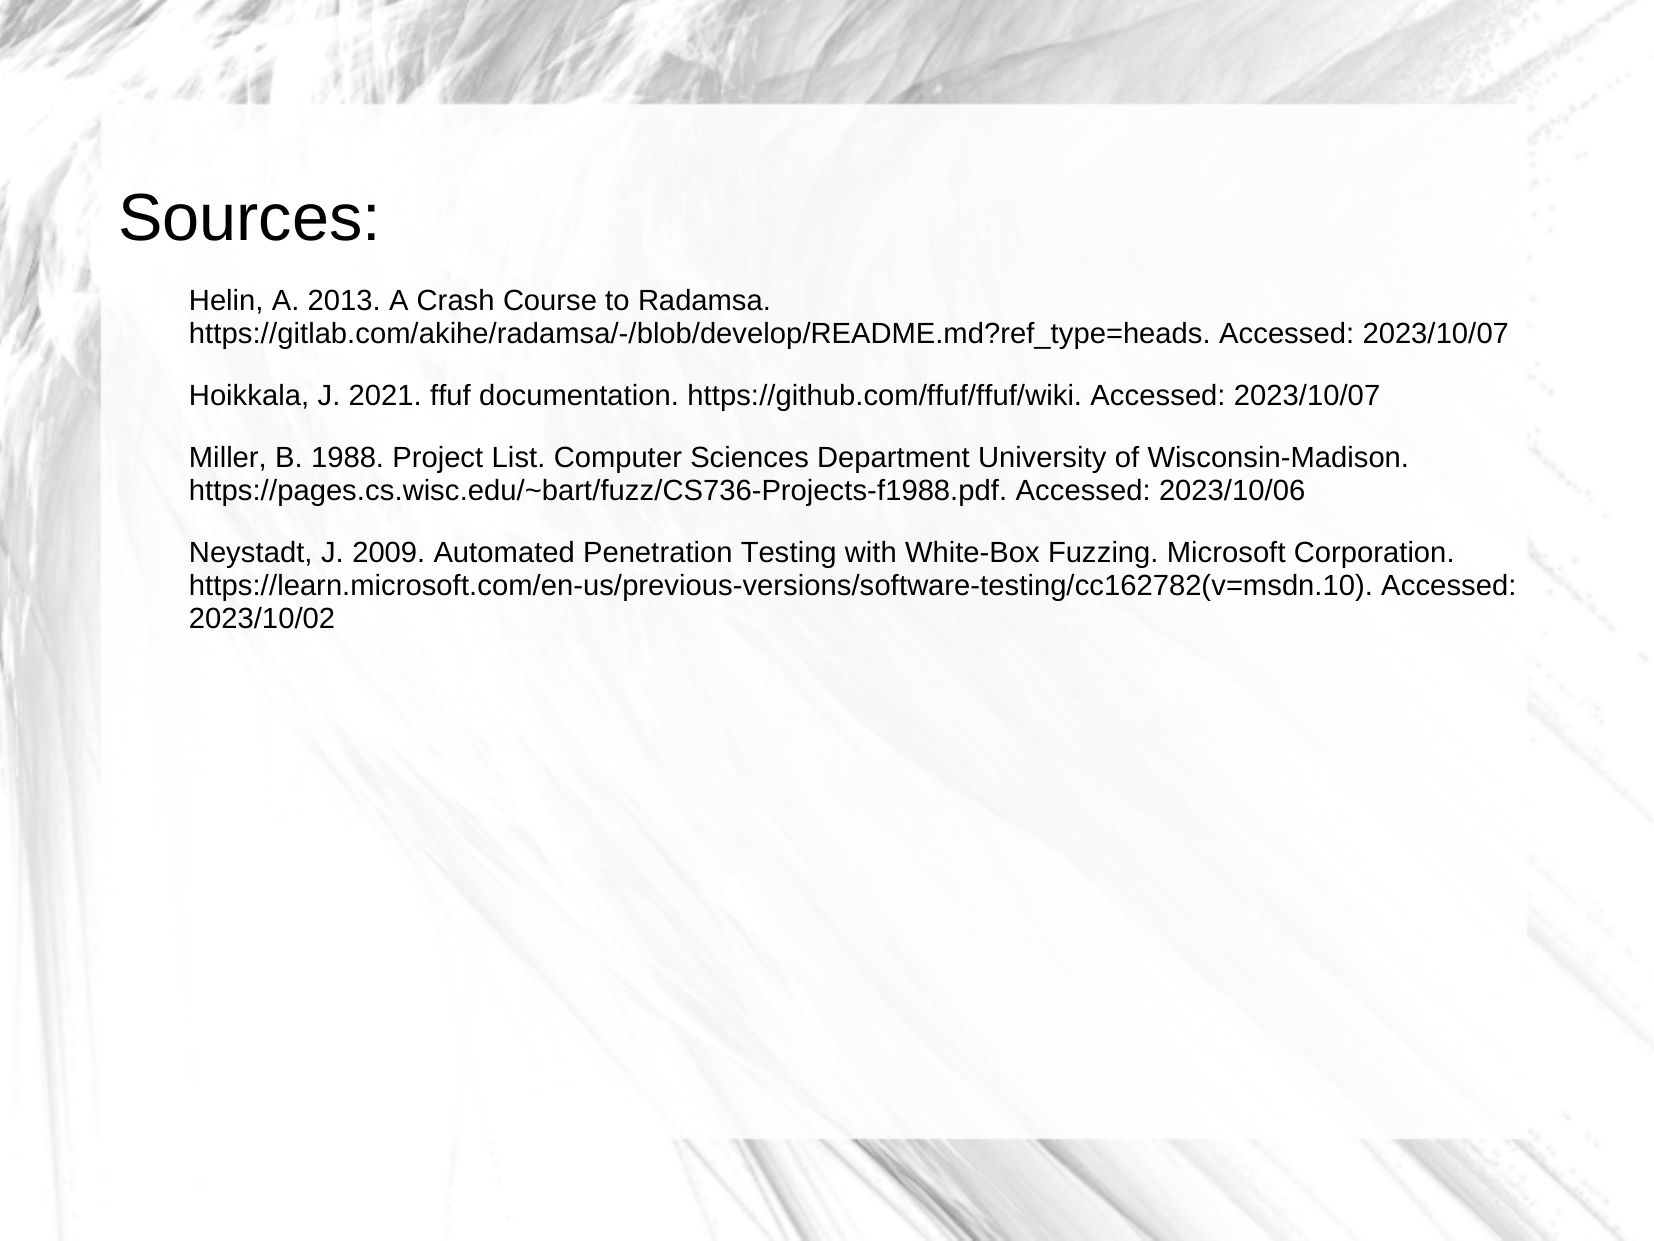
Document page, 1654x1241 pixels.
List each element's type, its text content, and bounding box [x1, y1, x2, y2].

list Sources: Helin, A. 2013. A Crash Course to Radamsa. https://gitlab.com/akihe/radamsa/-/blob/develop/README.md?ref_type=heads. Accessed: 2023/10/07 Hoikkala, J. 2021. ffuf documentation. https://github.com/ffuf/ffuf/wiki. Accessed: 2023/10/07 Miller, B. 1988. Project List. Computer Sciences Department University of Wisconsin-Madison. https://pages.cs.wisc.edu/~bart/fuzz/CS736-Projects-f1988.pdf. Accessed: 2023/10/06 Neystadt, J. 2009. Automated Penetration Testing with White-Box Fuzzing. Microsoft Corporation. https://learn.microsoft.com/en-us/previous-versions/software-testing/cc162782(v=msdn.10). Accessed: 2023/10/02 [118, 180, 1571, 1024]
picture [0, 0, 1654, 1241]
